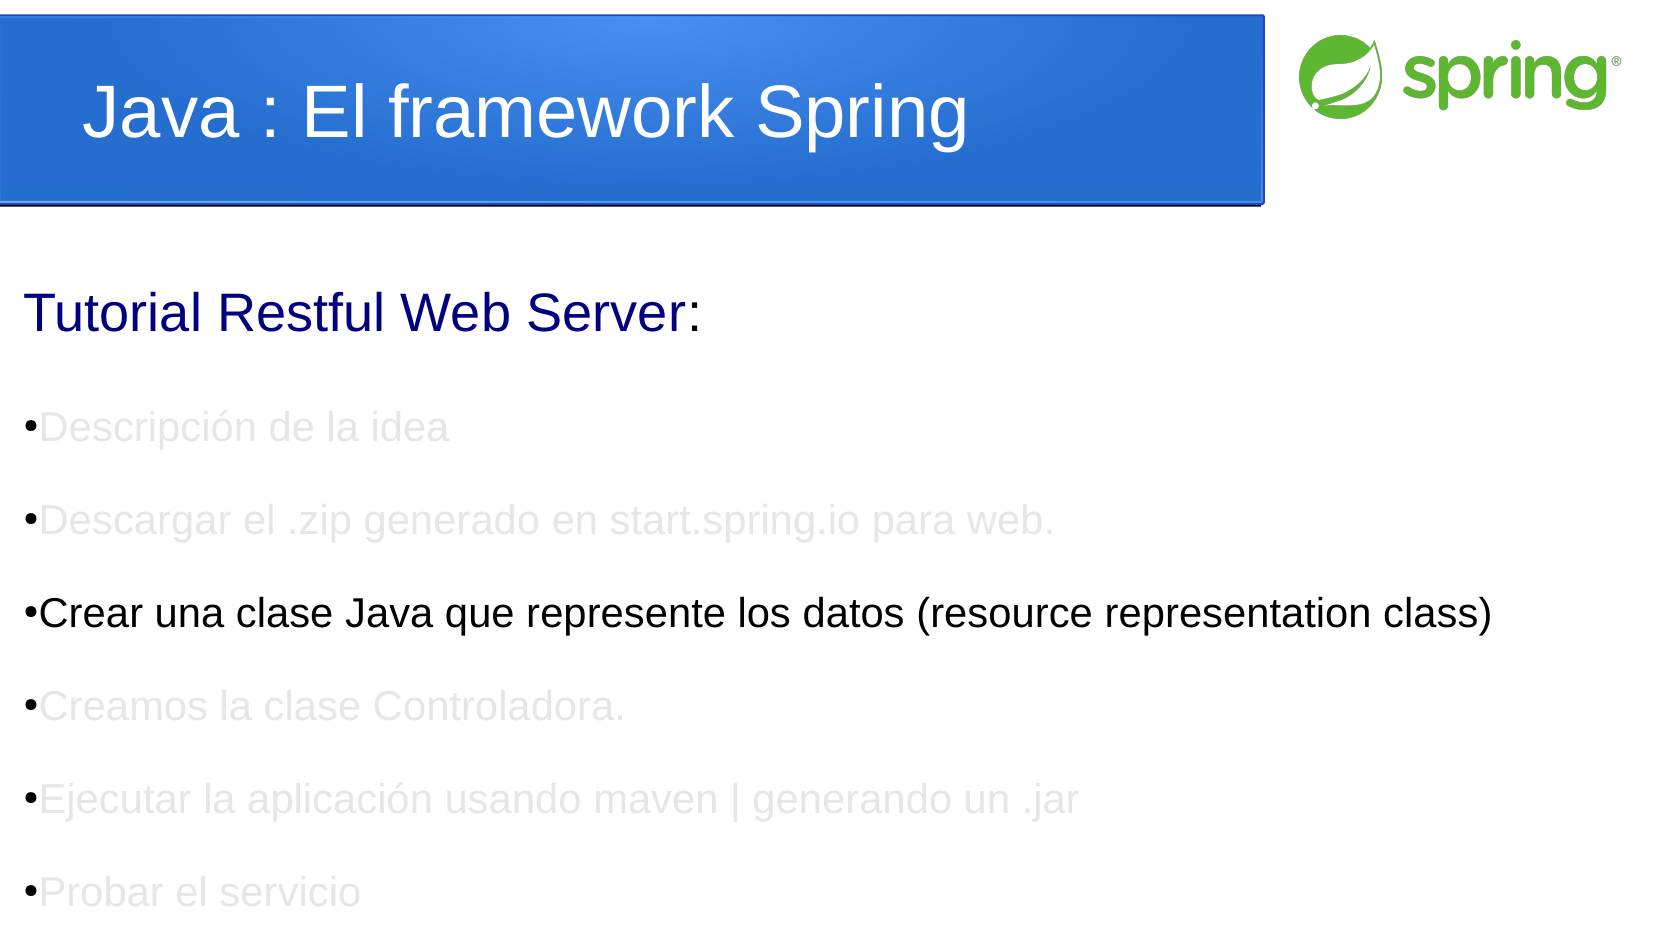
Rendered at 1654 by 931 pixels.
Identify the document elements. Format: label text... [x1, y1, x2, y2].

subtitle Tutorial Restful Web Server: Descripción de la idea Descargar el .zip generado en start.spring.io para web. Crear una clase Java que represente los datos (resource representation class) Creamos la clase Controladora. Ejecutar la aplicación usando maven | generando un .jar Probar el servicio [23, 184, 1642, 931]
title Java : El framework Spring [82, 35, 1235, 184]
picture [1299, 35, 1621, 119]
